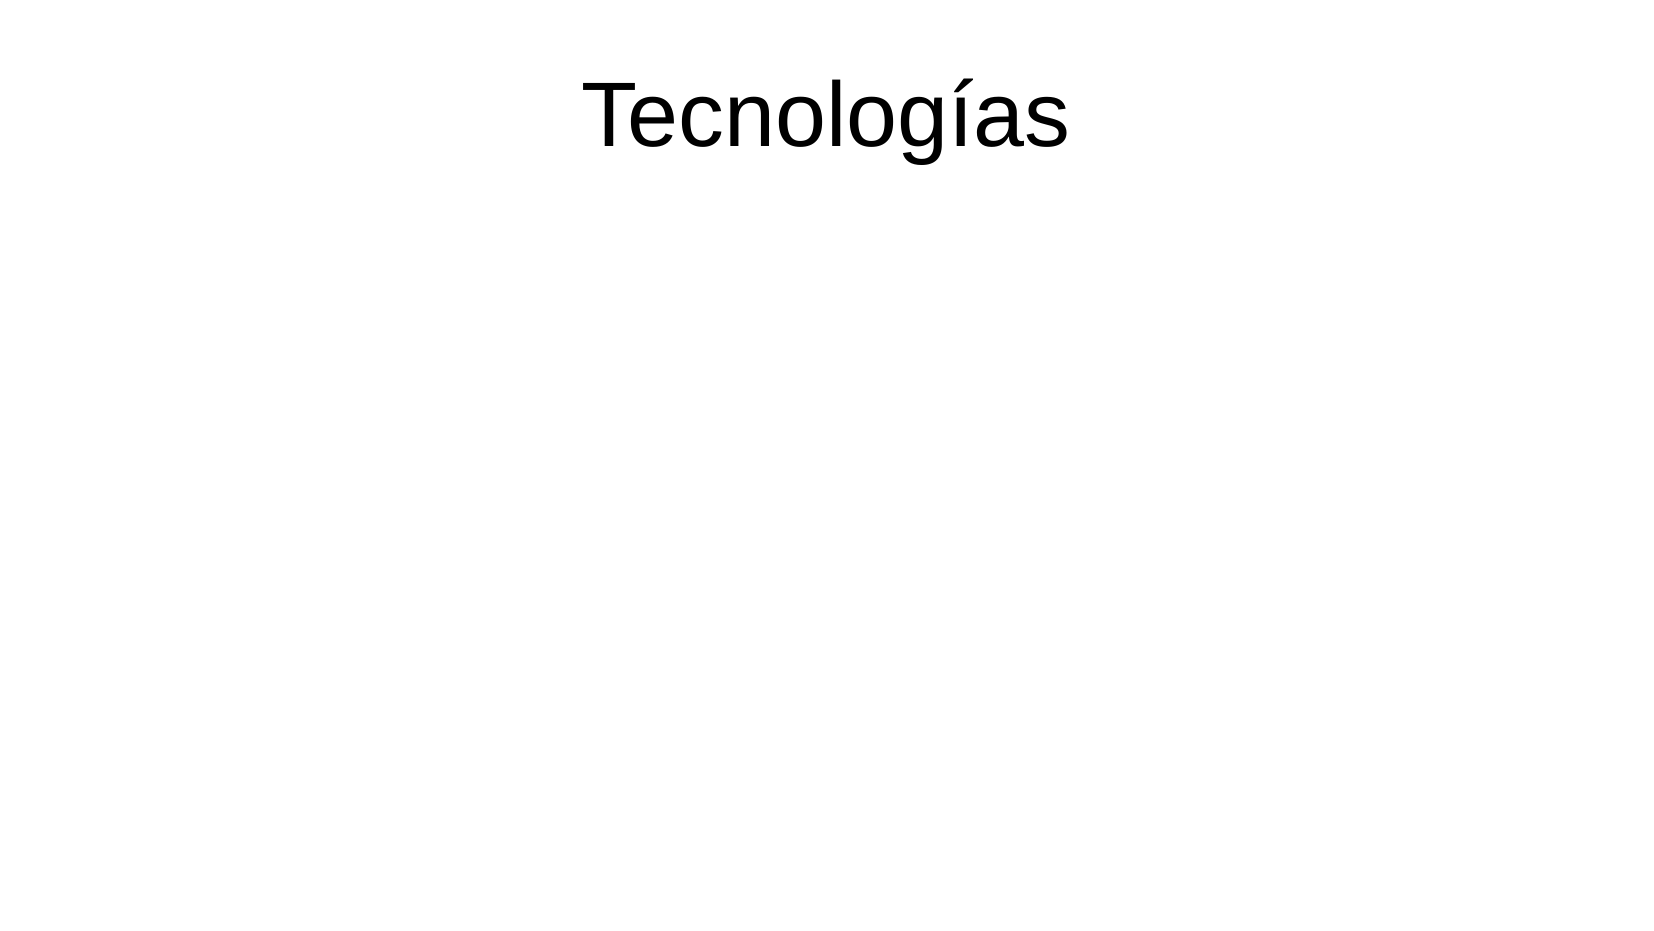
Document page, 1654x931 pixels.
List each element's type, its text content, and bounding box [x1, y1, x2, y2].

title Tecnologías [82, 37, 1571, 193]
